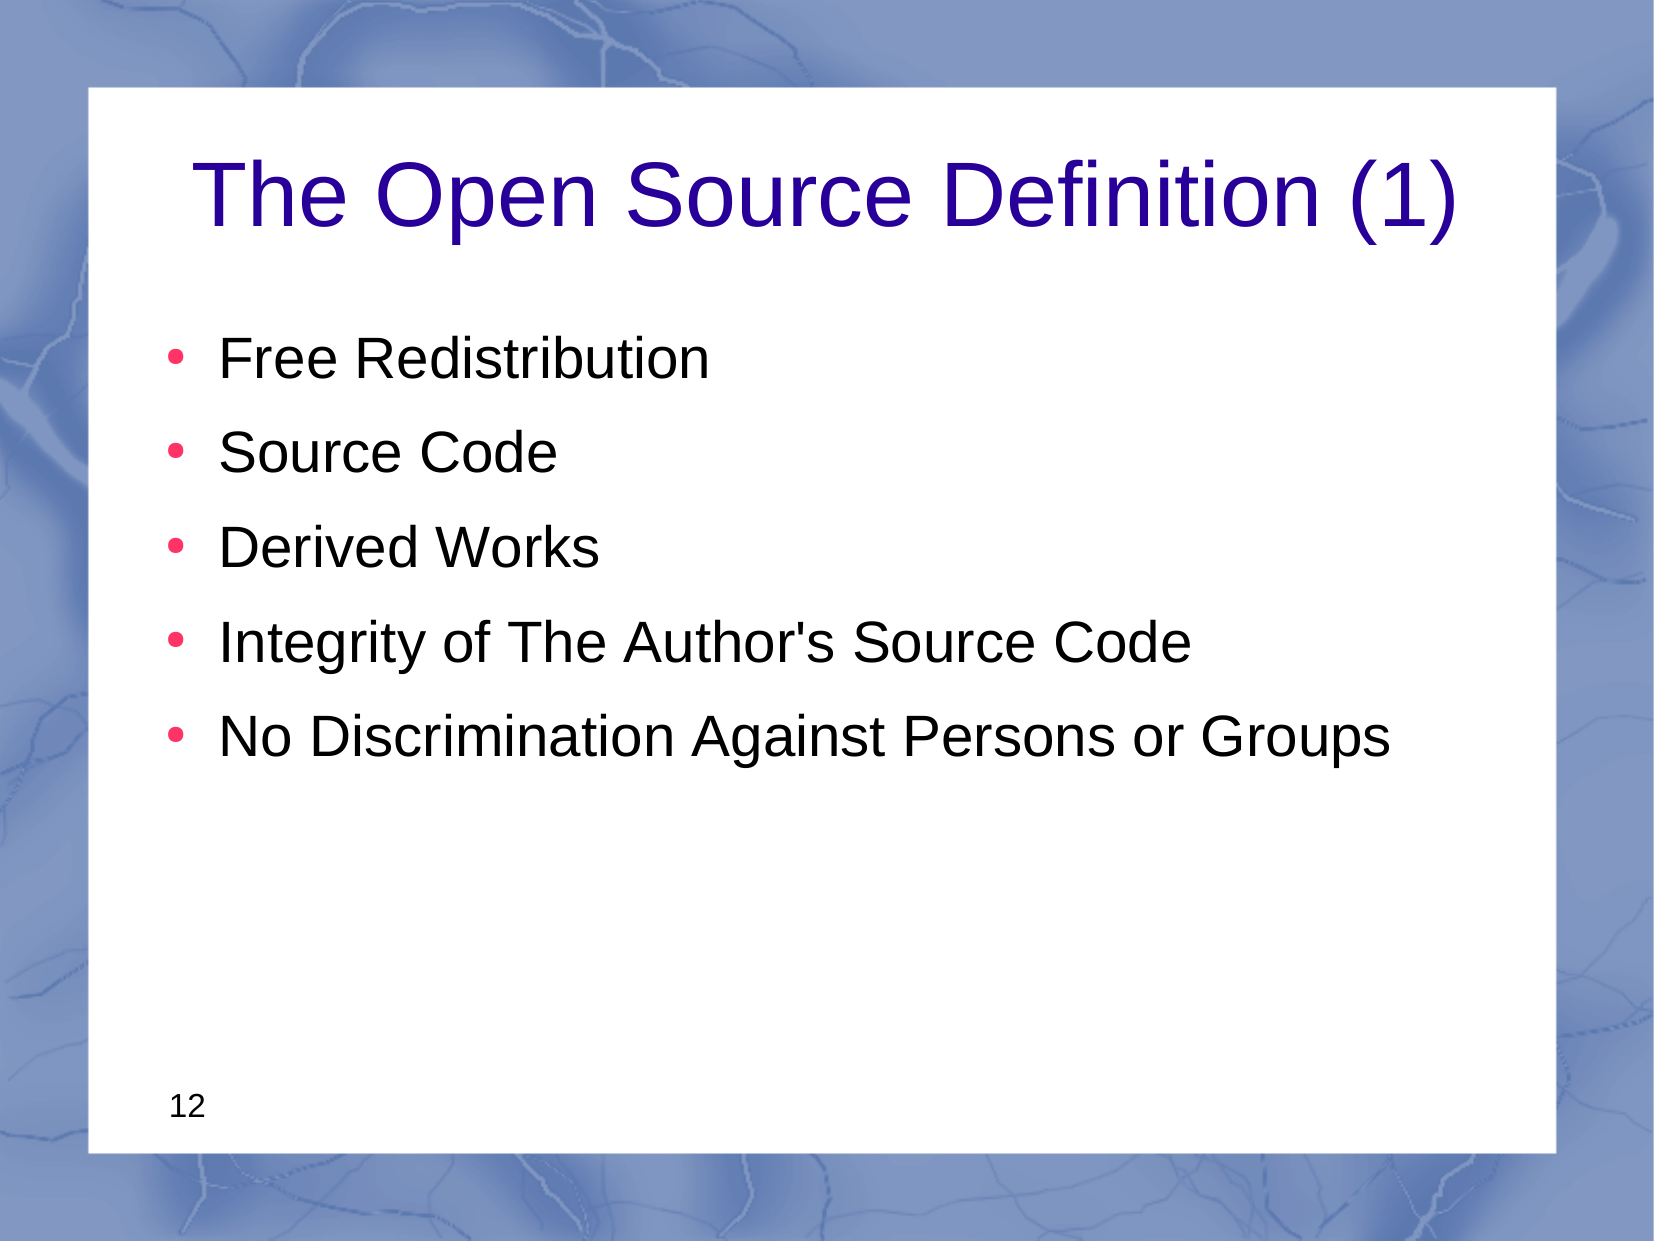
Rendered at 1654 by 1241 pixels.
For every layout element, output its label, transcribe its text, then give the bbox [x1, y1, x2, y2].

list Free Redistribution Source Code Derived Works Integrity of The Author's Source Code No Discrimination Against Persons or Groups [147, 325, 1506, 1045]
title The Open Source Definition (1) [118, 90, 1536, 298]
picture [0, 0, 1654, 1241]
